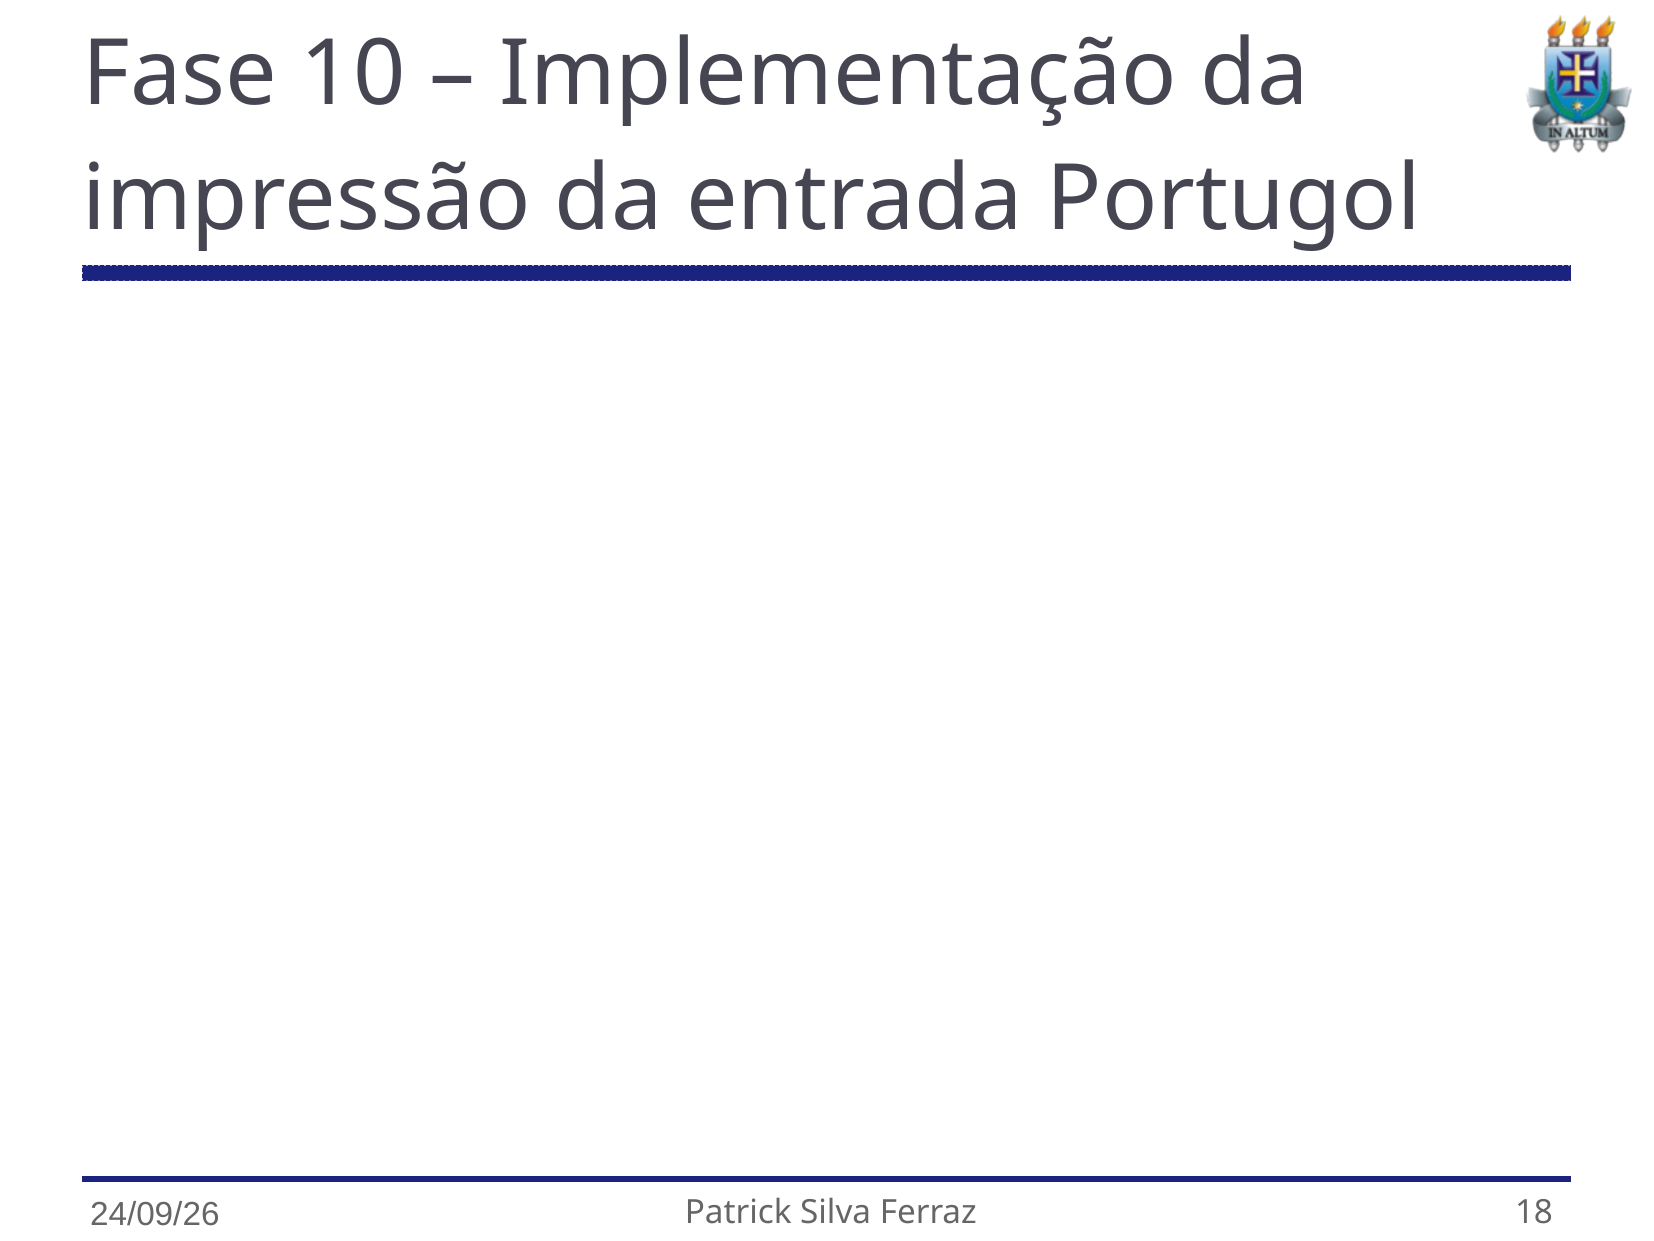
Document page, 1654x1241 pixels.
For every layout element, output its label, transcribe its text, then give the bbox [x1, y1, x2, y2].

picture [1571, 15, 1632, 153]
title Fase 10 – Implementação da impressão da entrada Portugol [82, 11, 1571, 257]
